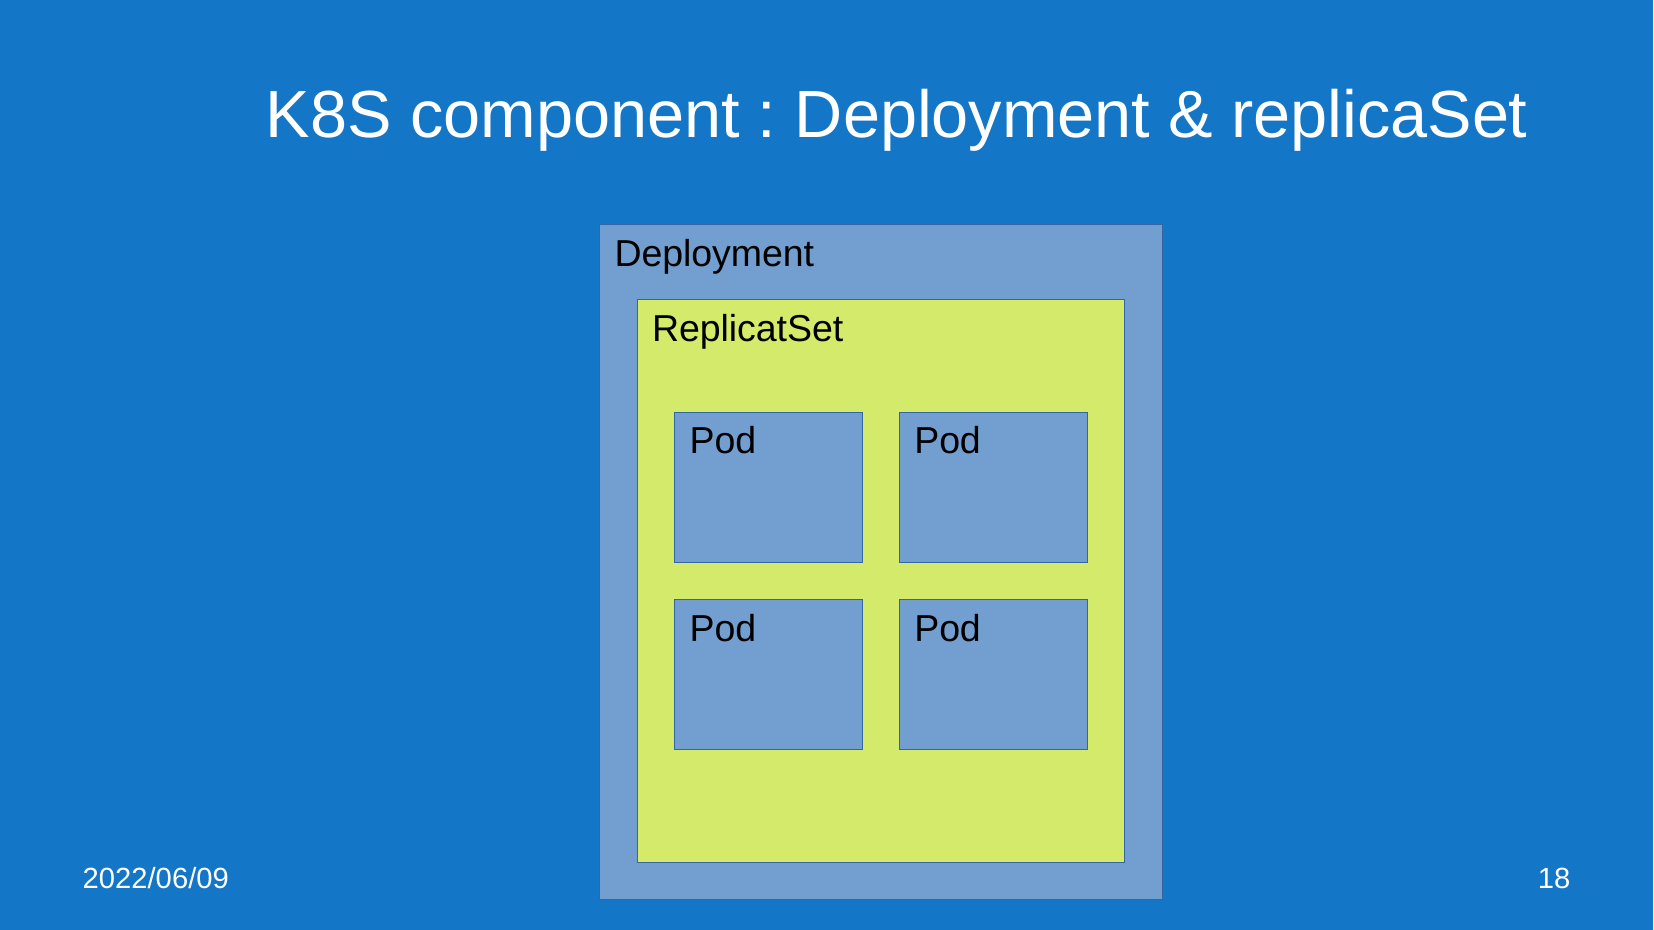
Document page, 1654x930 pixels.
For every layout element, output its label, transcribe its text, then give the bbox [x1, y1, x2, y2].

text_box Pod [899, 412, 1088, 563]
title K8S component : Deployment & replicaSet [82, 36, 1571, 193]
text_box ReplicatSet [637, 299, 1125, 863]
text_box Deployment [599, 224, 1163, 900]
text_box Pod [899, 599, 1088, 750]
text_box Pod [674, 412, 863, 563]
text_box Pod [674, 599, 863, 750]
